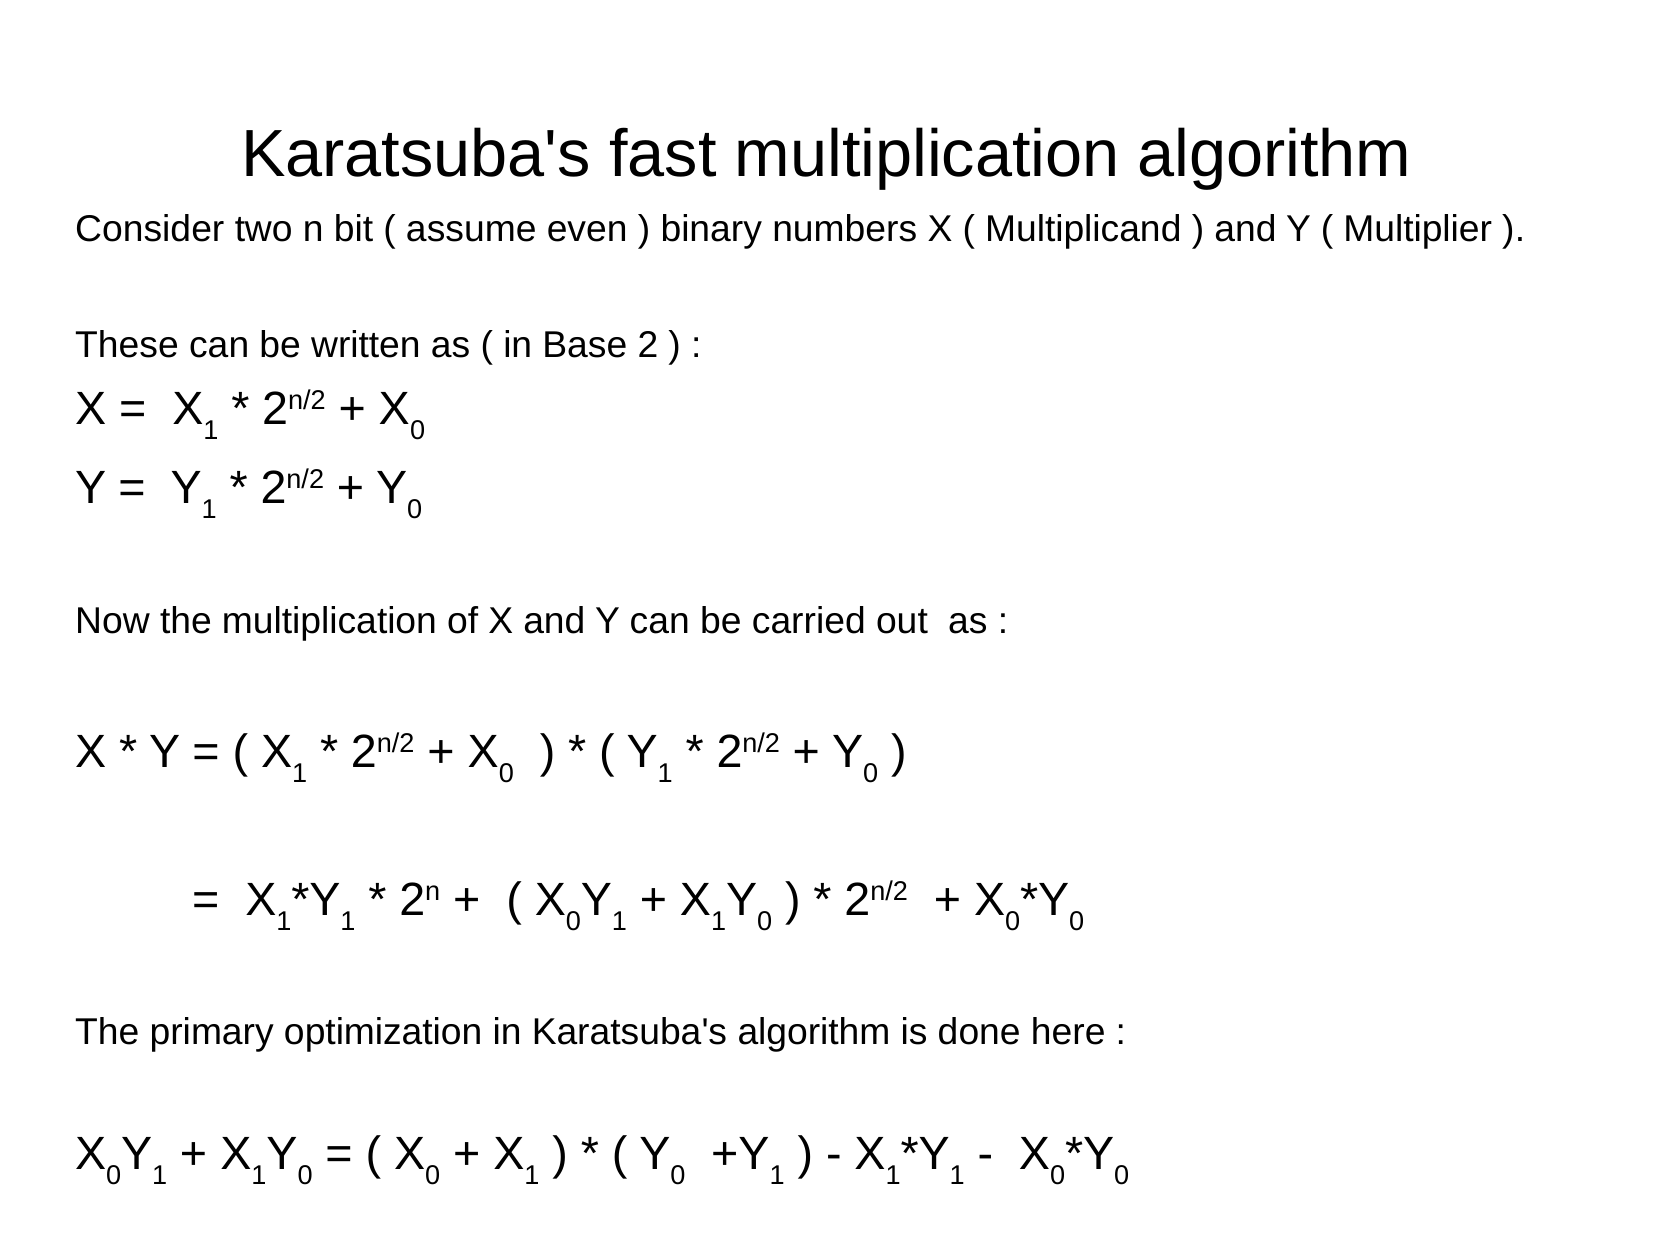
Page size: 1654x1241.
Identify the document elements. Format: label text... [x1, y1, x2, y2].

title Karatsuba's fast multiplication algorithm [82, 49, 1571, 207]
list Consider two n bit ( assume even ) binary numbers X ( Multiplicand ) and Y ( Multiplier ). These can be written as ( in Base 2 ) : X = X1 * 2n/2 + X0 Y = Y1 * 2n/2 + Y0 Now the multiplication of X and Y can be carried out as : X * Y = ( X1 * 2n/2 + X0 ) * ( Y1 * 2n/2 + Y0 ) = X1*Y1 * 2n + ( X0Y1 + X1Y0 ) * 2n/2 + X0*Y0 The primary optimization in Karatsuba's algorithm is done here : X0Y1 + X1Y0 = ( X0 + X1 ) * ( Y0 +Y1 ) - X1*Y1 - X0*Y0 [35, 207, 1654, 1205]
